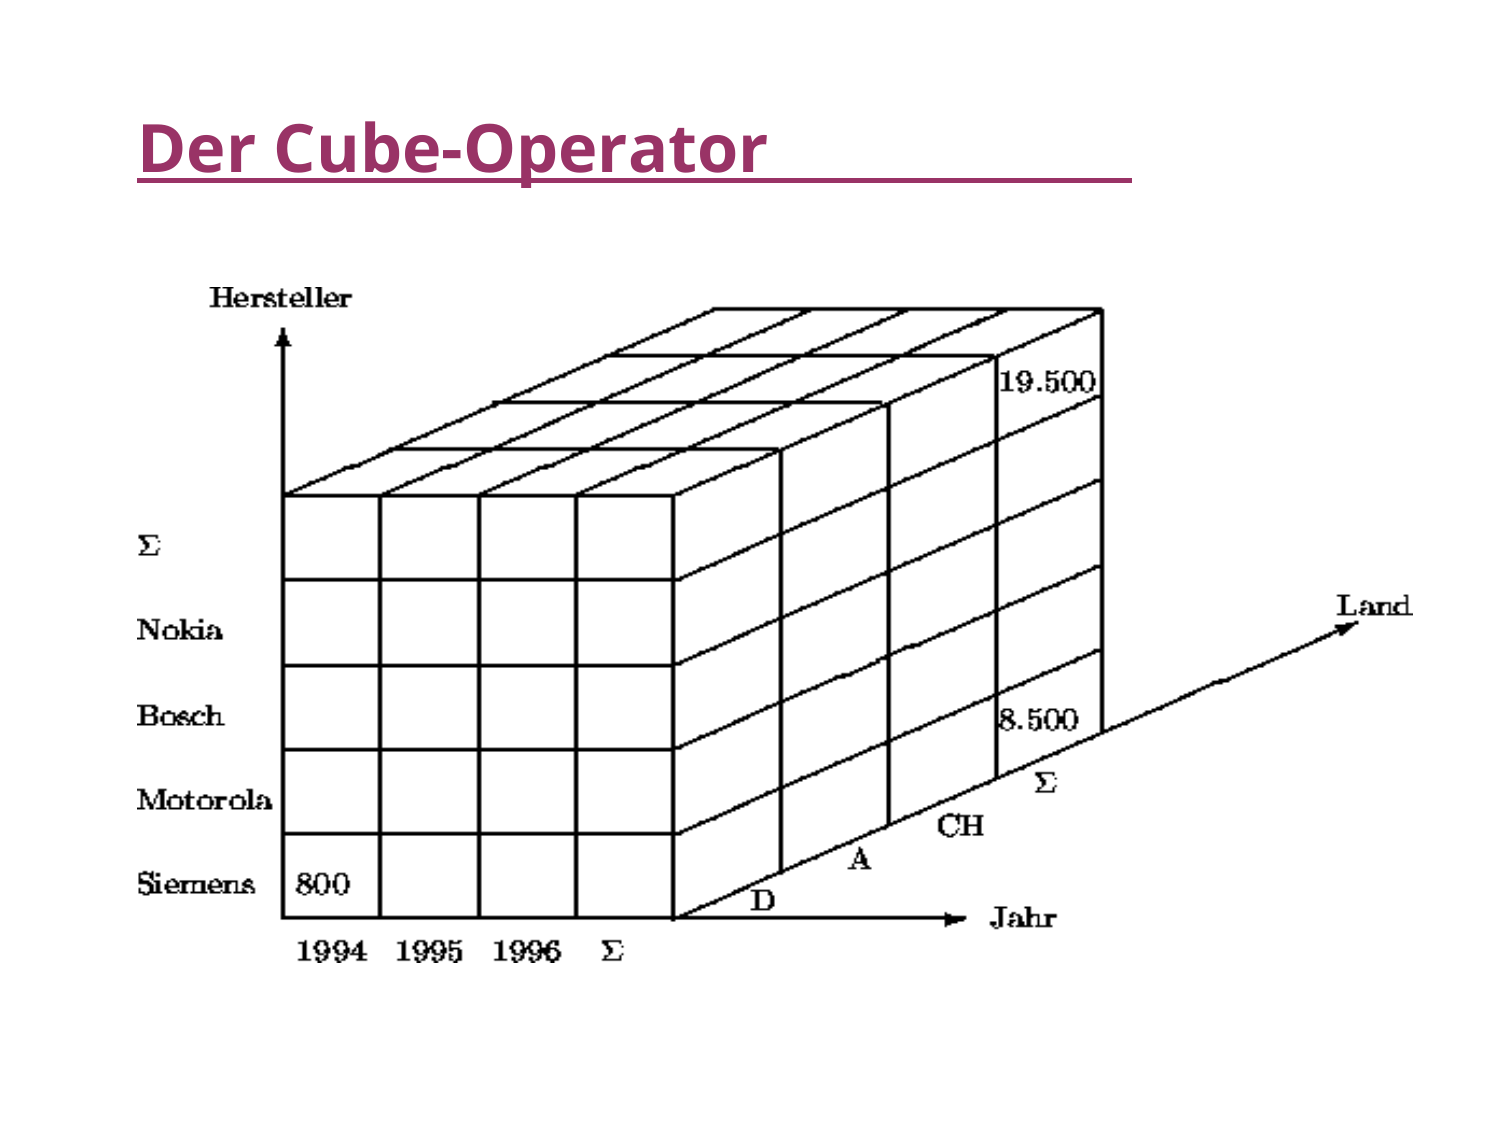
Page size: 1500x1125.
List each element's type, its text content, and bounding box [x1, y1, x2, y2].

picture [137, 287, 1413, 963]
title Der Cube-Operator [137, 106, 1413, 188]
